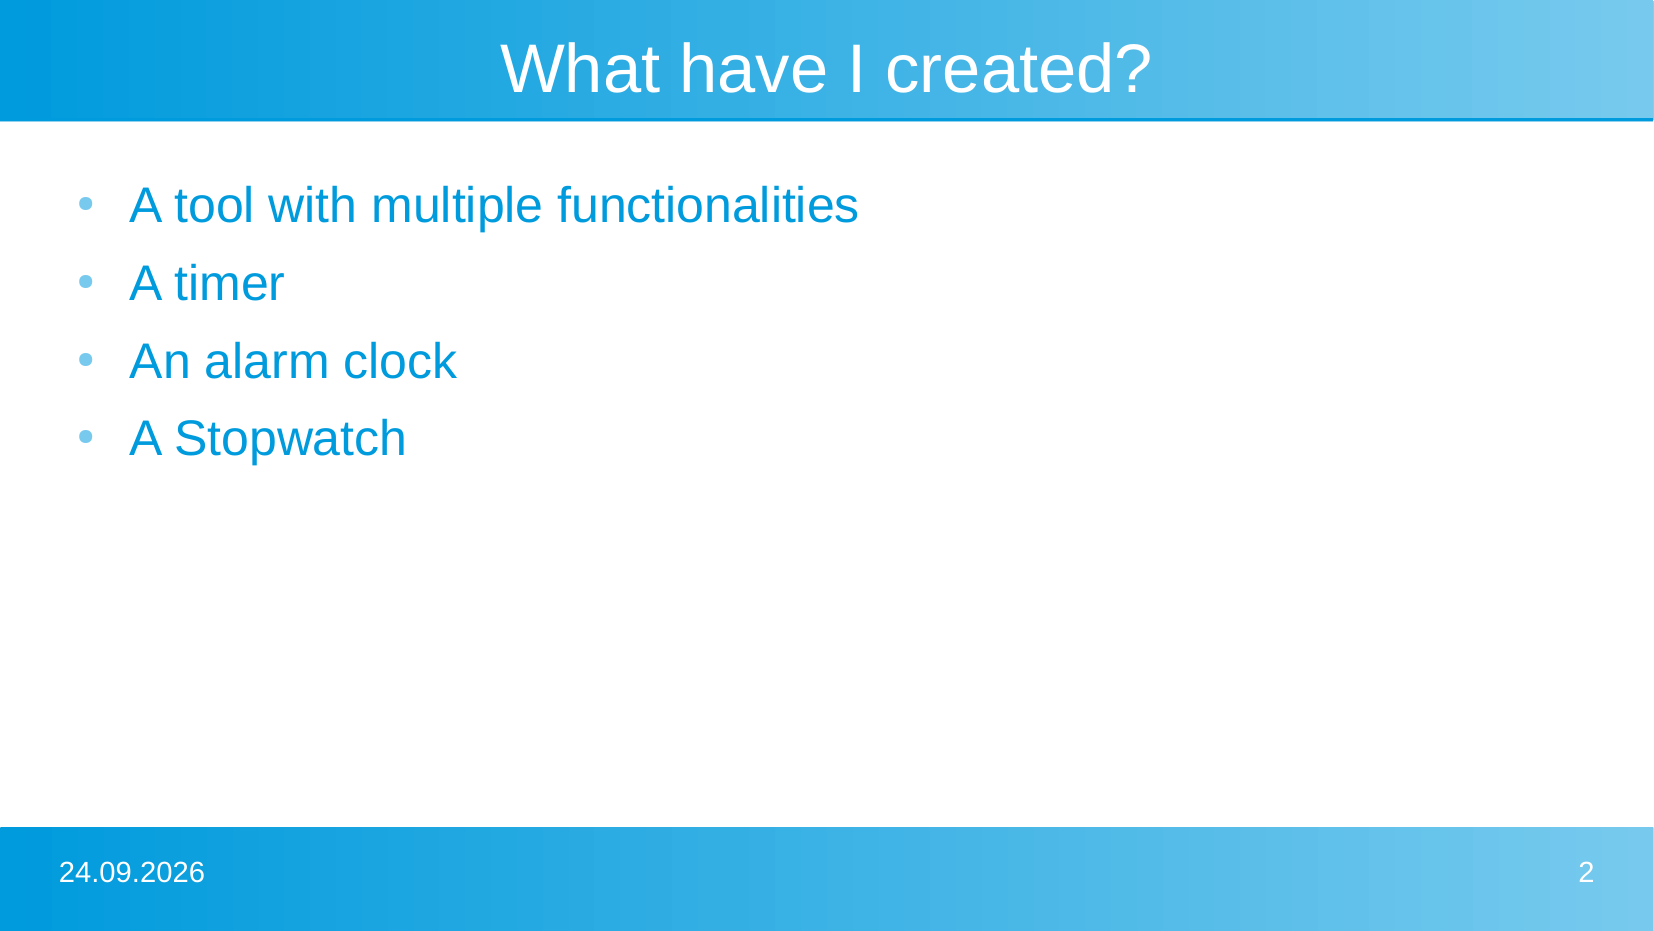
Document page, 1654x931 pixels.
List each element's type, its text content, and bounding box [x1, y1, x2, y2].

list A tool with multiple functionalities A timer An alarm clock A Stopwatch [59, 177, 1595, 768]
title What have I created? [59, 29, 1595, 108]
